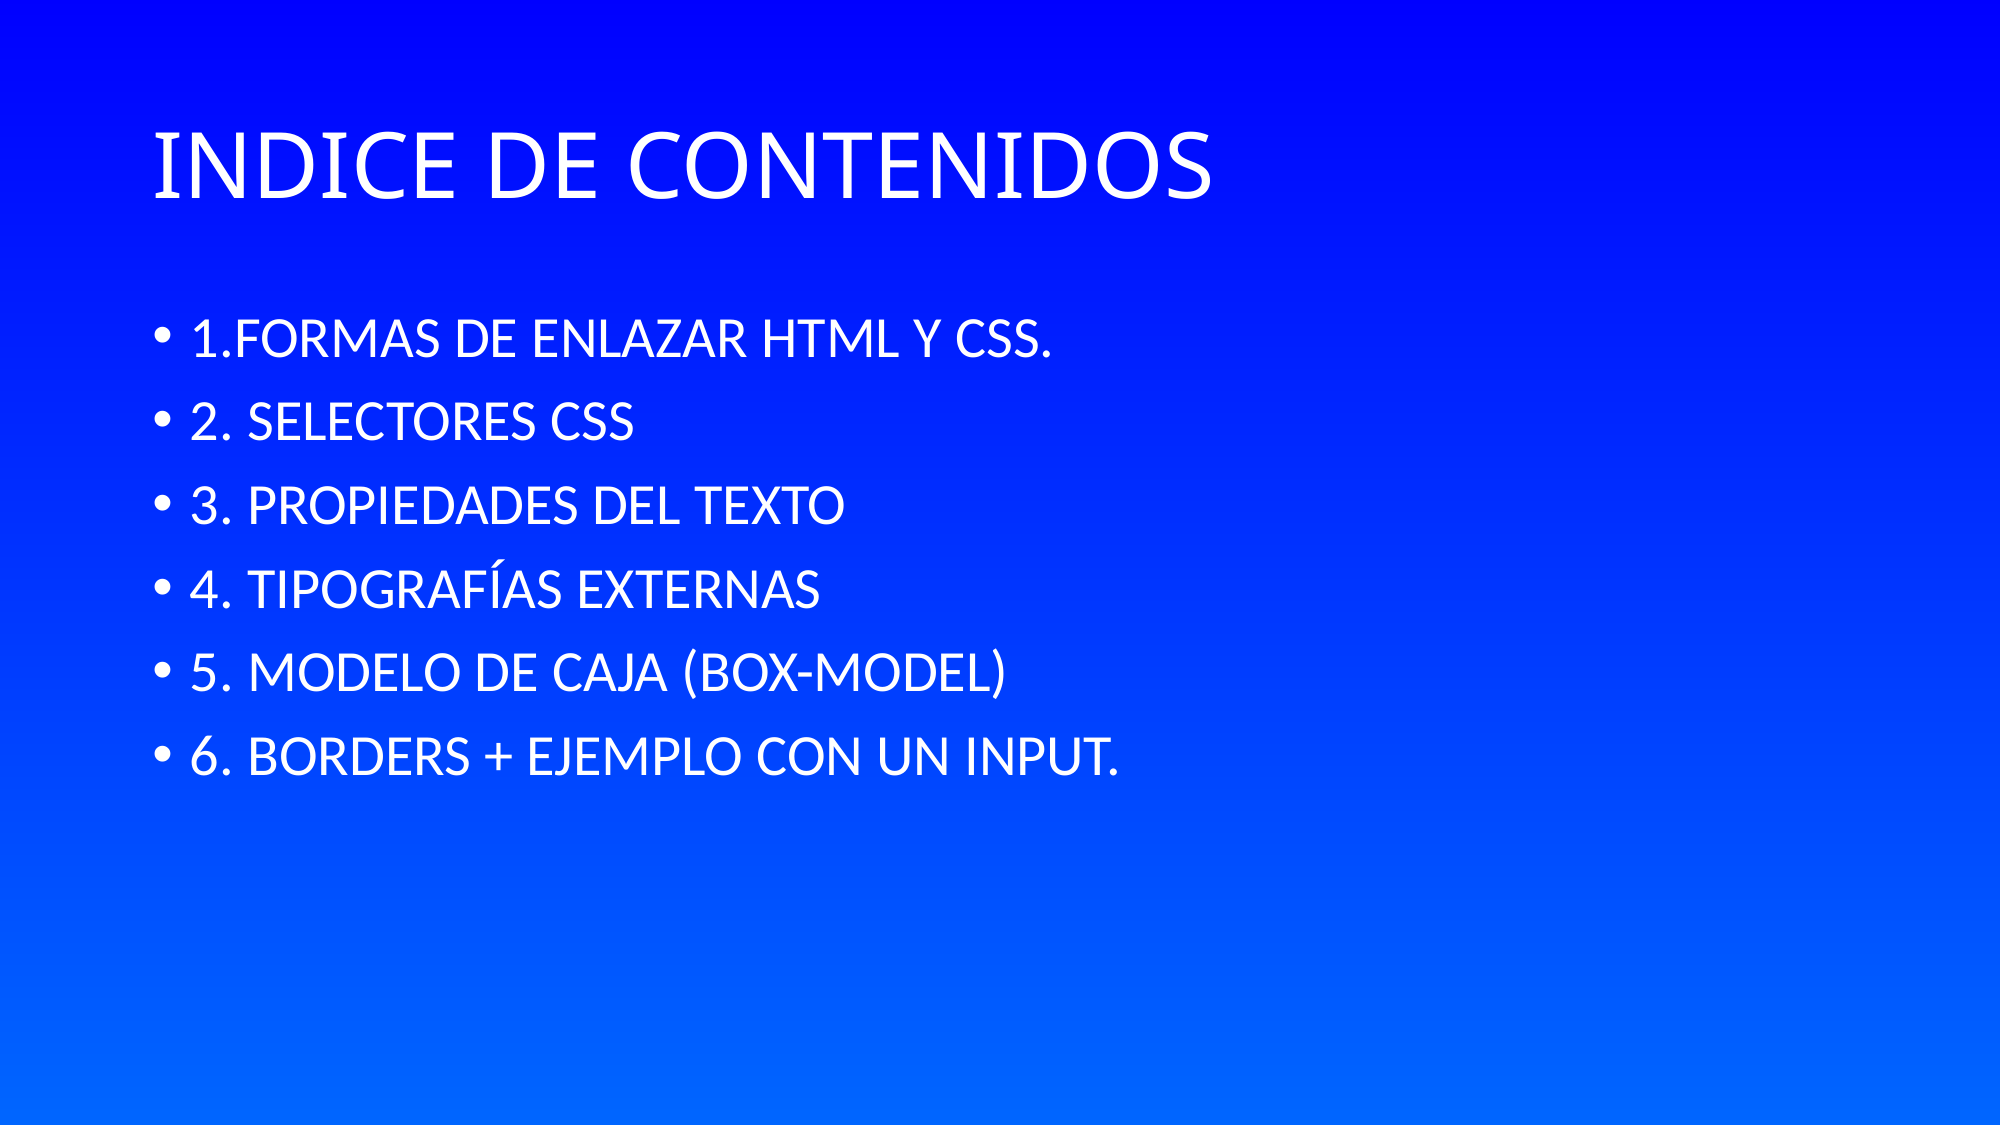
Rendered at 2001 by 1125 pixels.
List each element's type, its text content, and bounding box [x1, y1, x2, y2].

title INDICE DE CONTENIDOS [137, 59, 1863, 278]
list 1.FORMAS DE ENLAZAR HTML Y CSS. 2. SELECTORES CSS 3. PROPIEDADES DEL TEXTO 4. TIPOGRAFÍAS EXTERNAS 5. MODELO DE CAJA (BOX-MODEL) 6. BORDERS + EJEMPLO CON UN INPUT. [137, 299, 1863, 1014]
